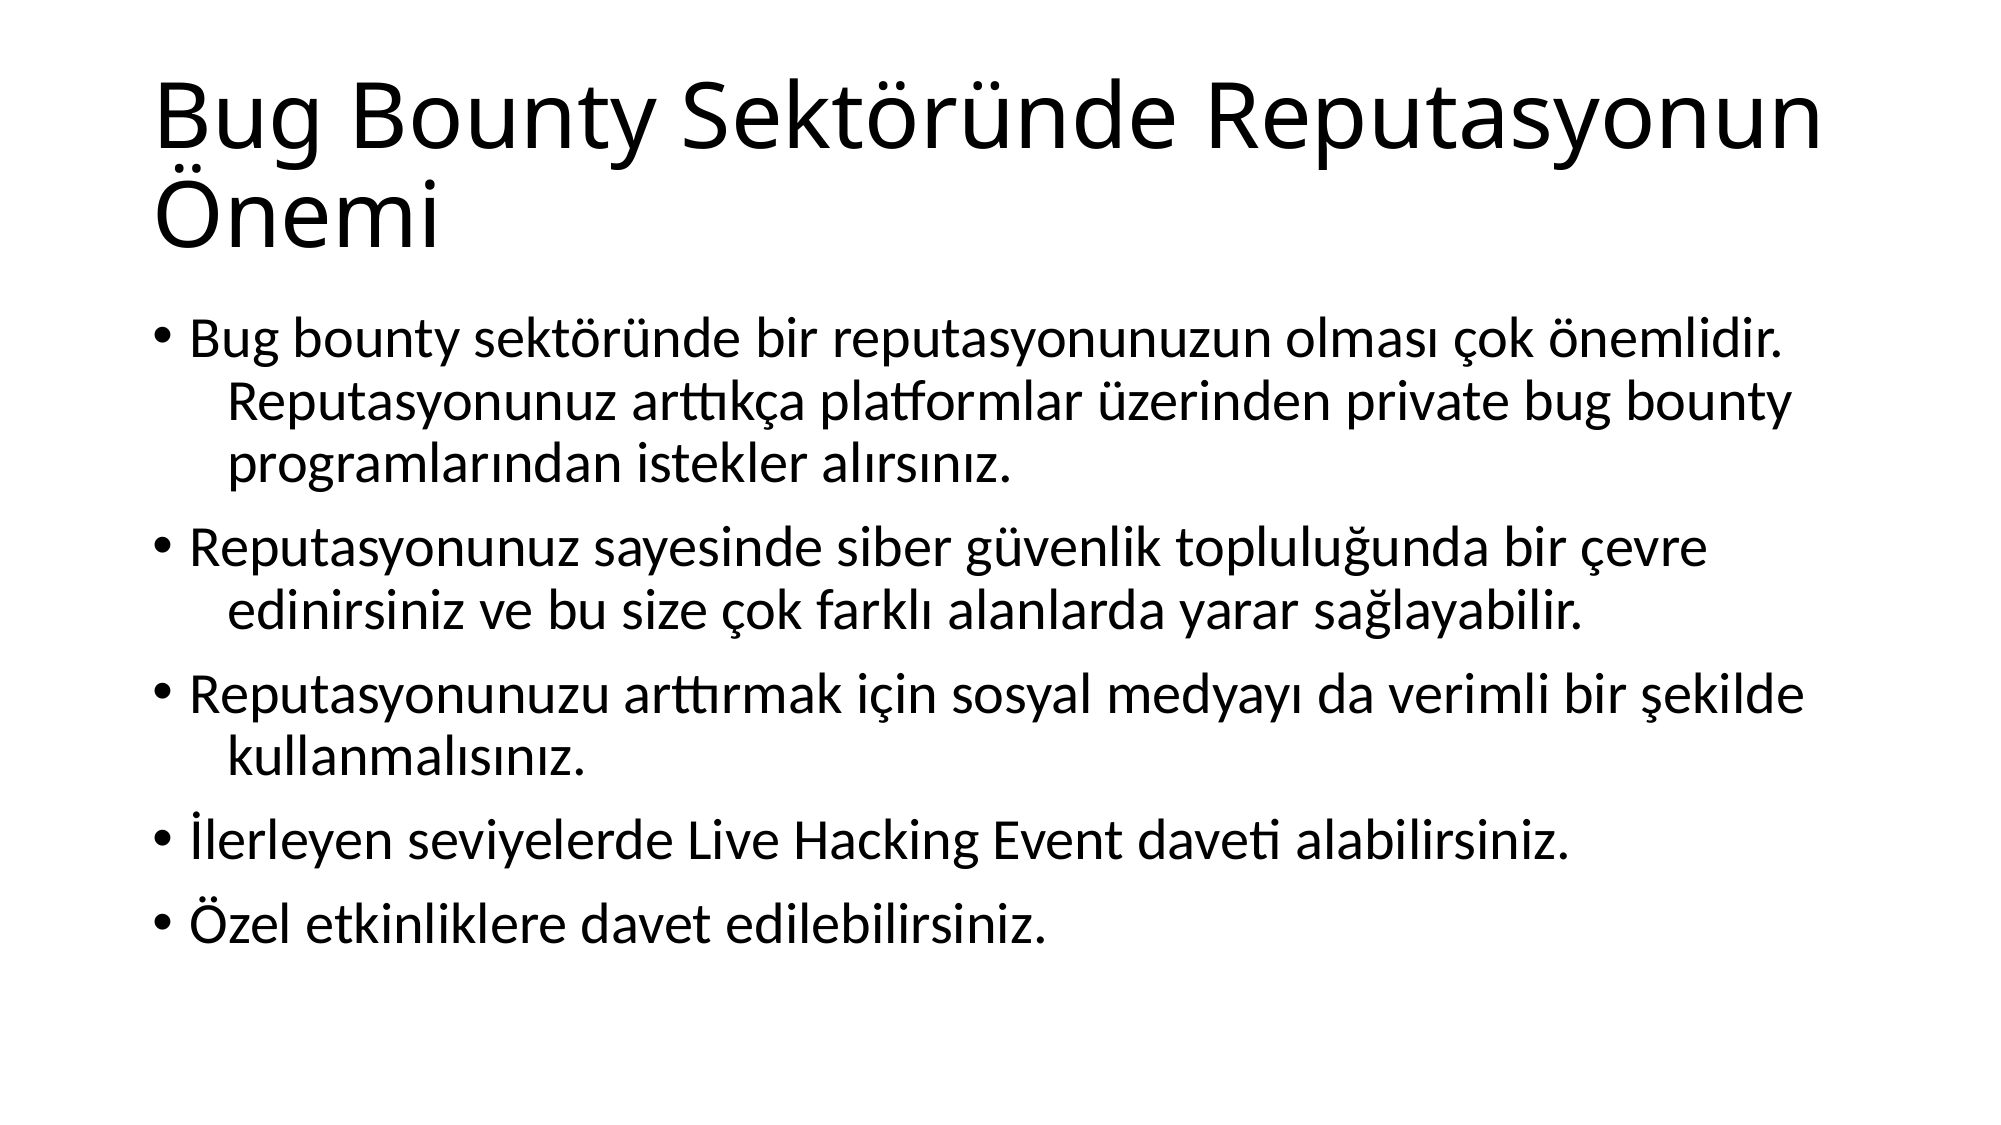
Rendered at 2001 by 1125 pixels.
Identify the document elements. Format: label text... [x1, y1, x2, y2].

list Bug bounty sektöründe bir reputasyonunuzun olması çok önemlidir. Reputasyonunuz arttıkça platformlar üzerinden private bug bounty programlarından istekler alırsınız. Reputasyonunuz sayesinde siber güvenlik topluluğunda bir çevre edinirsiniz ve bu size çok farklı alanlarda yarar sağlayabilir. Reputasyonunuzu arttırmak için sosyal medyayı da verimli bir şekilde kullanmalısınız. İlerleyen seviyelerde Live Hacking Event daveti alabilirsiniz. Özel etkinliklere davet edilebilirsiniz. [137, 299, 1863, 1014]
title Bug Bounty Sektöründe Reputasyonun Önemi [137, 59, 1863, 278]
